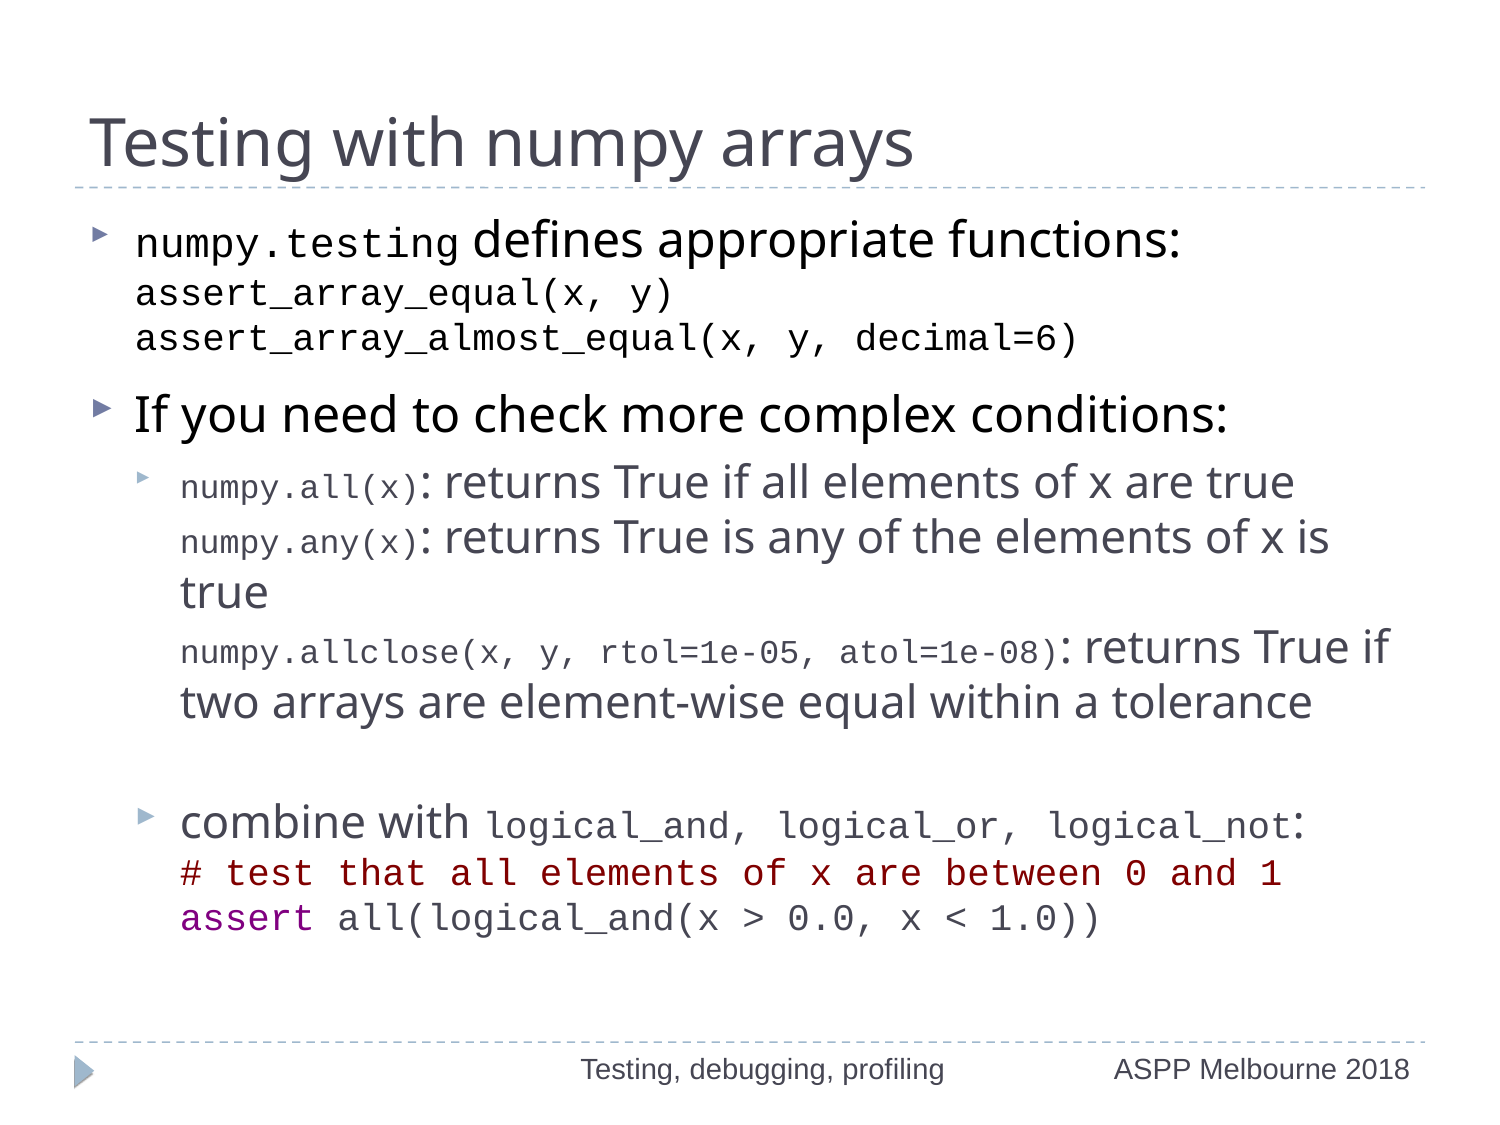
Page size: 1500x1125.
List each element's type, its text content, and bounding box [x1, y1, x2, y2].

slide_number ASPP Melbourne 2018 [1051, 1042, 1426, 1103]
title Testing with numpy arrays [75, 24, 1425, 188]
list numpy.testing defines appropriate functions: assert_array_equal(x, y) assert_array_almost_equal(x, y, decimal=6) If you need to check more complex conditions: numpy.all(x): returns True if all elements of x are true numpy.any(x): returns True is any of the elements of x is true numpy.allclose(x, y, rtol=1e-05, atol=1e-08): returns True if two arrays are element-wise equal within a tolerance combine with logical_and, logical_or, logical_not: # test that all elements of x are between 0 and 1 assert all(logical_and(x > 0.0, x < 1.0)) [75, 200, 1425, 1010]
footer Testing, debugging, profiling [475, 1042, 1051, 1103]
